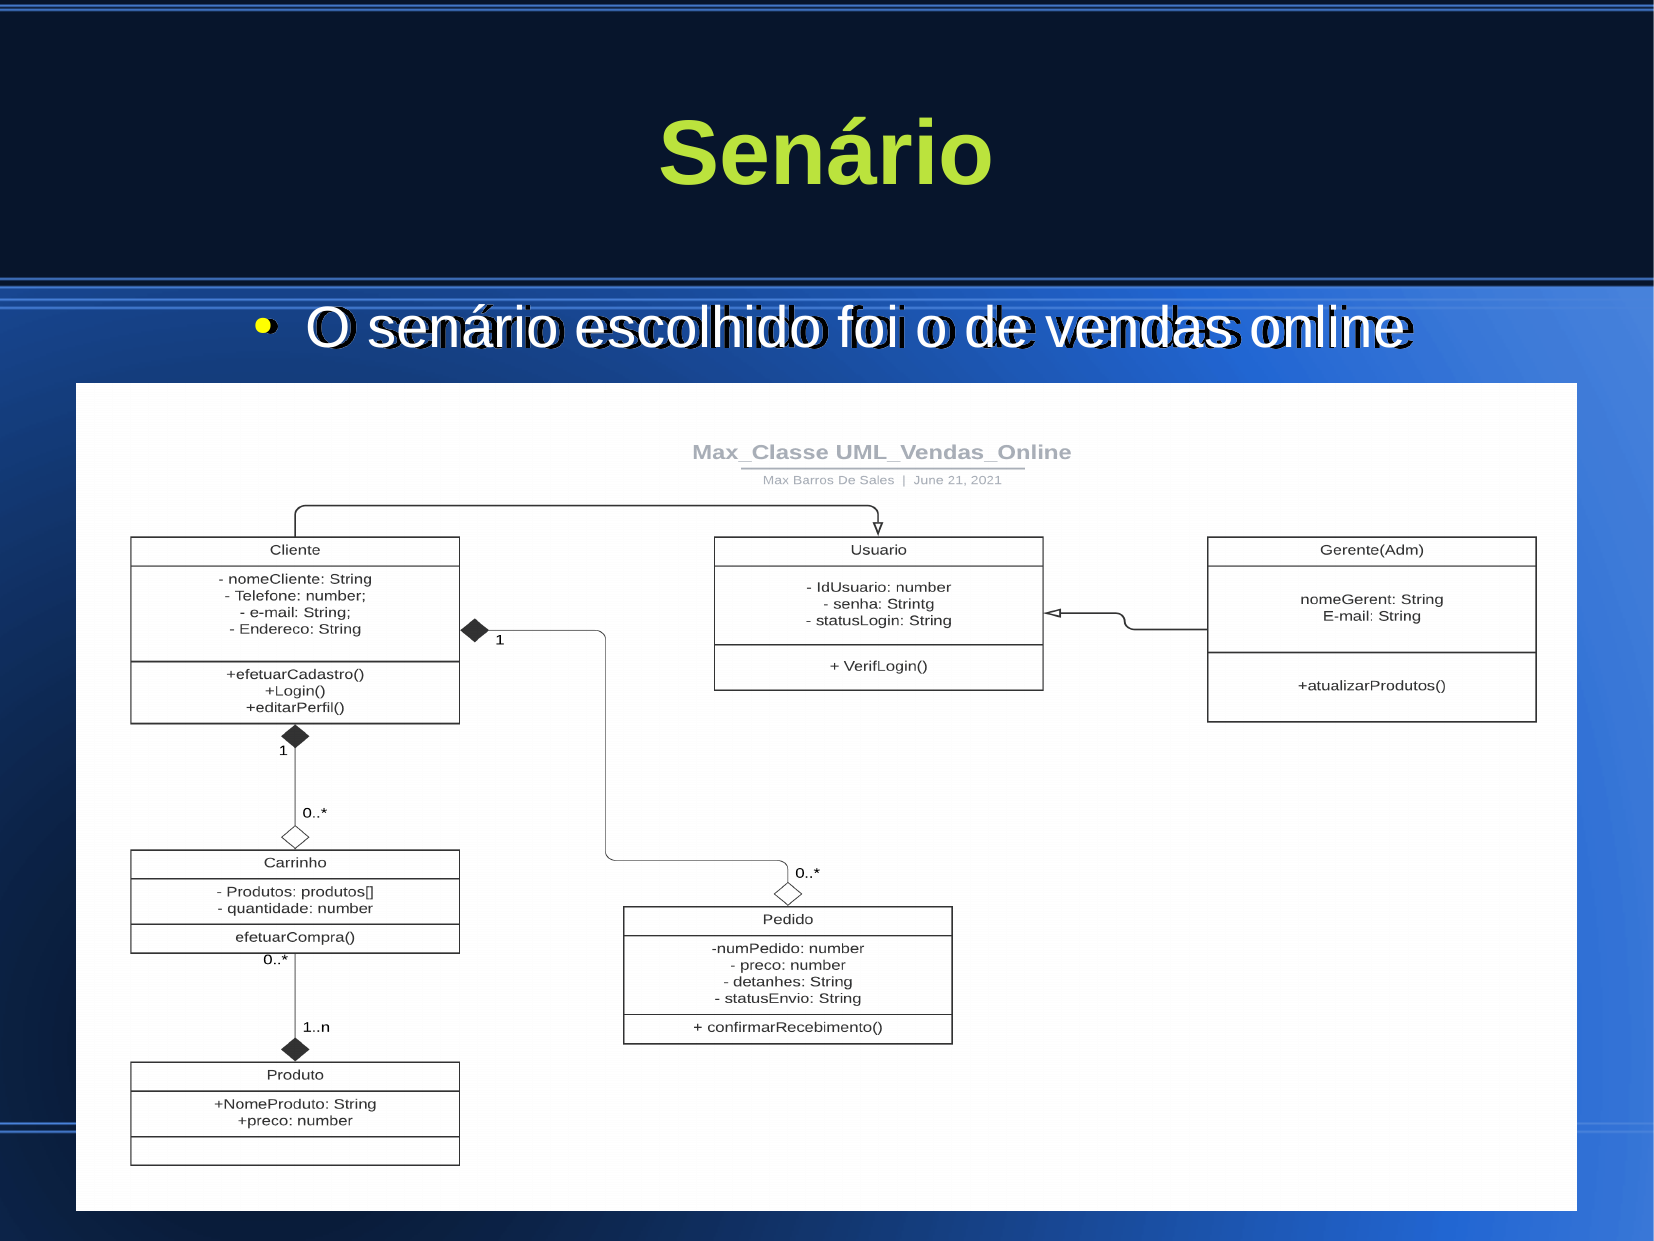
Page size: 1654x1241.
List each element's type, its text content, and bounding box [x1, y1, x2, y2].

picture [0, 0, 1654, 1241]
title Senário [82, 49, 1571, 257]
list O senário escolhido foi o de vendas online [147, 295, 1477, 383]
